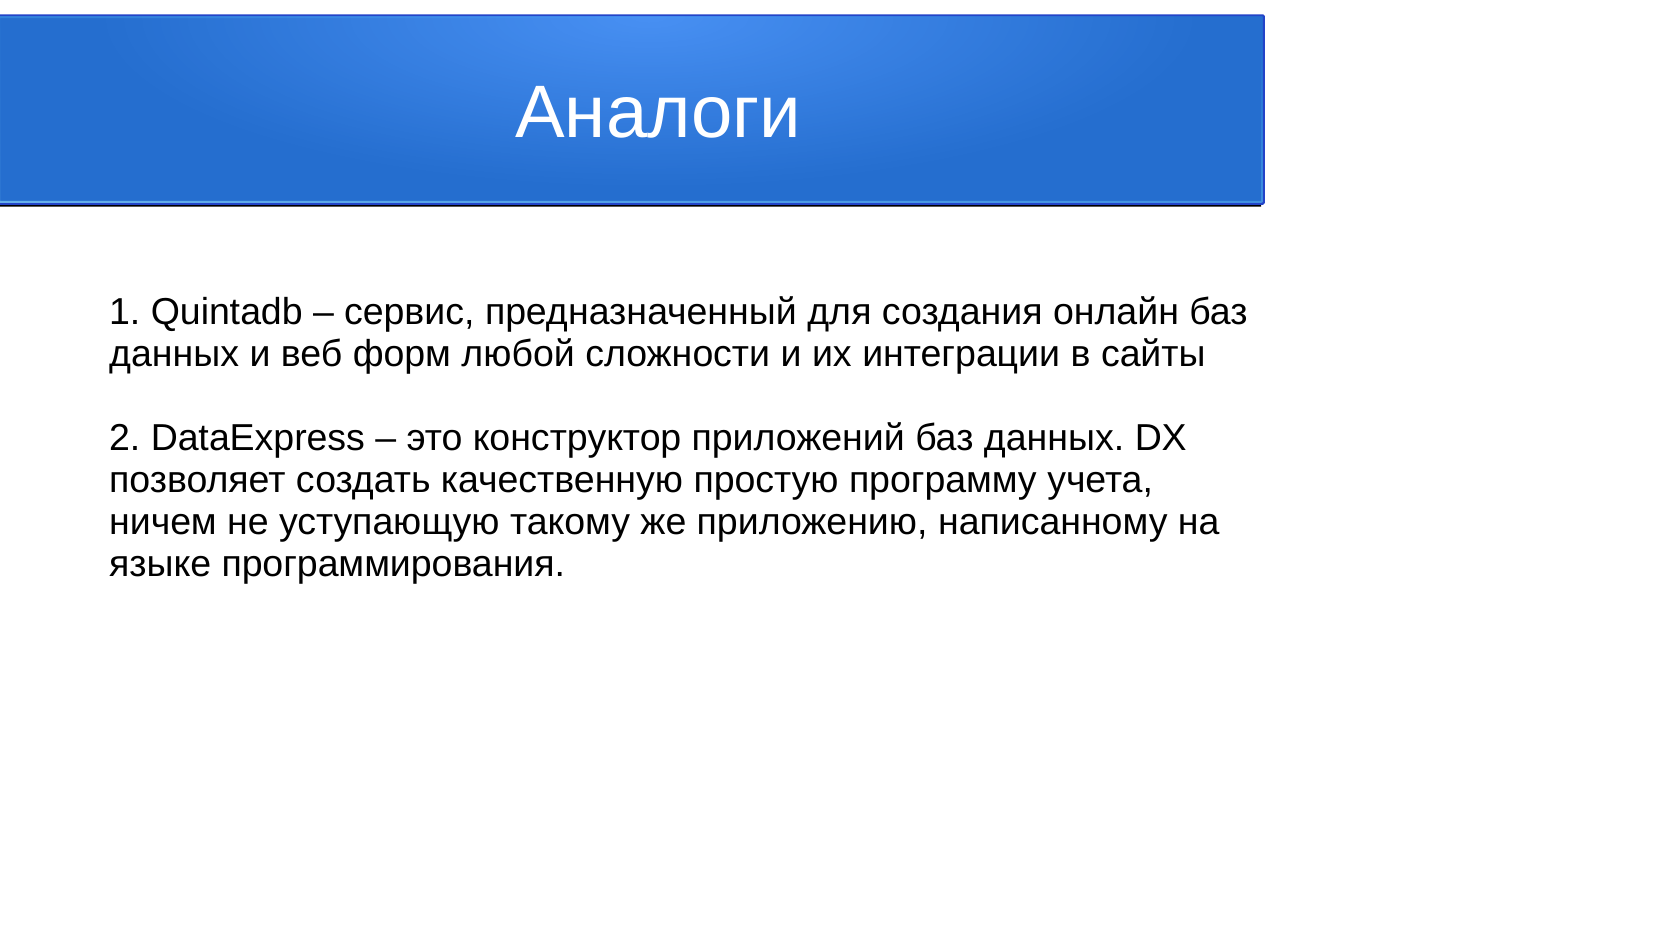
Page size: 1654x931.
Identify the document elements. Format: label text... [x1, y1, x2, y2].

text_box 1. Quintadb – сервис, предназначенный для создания онлайн баз данных и веб форм любой сложности и их интеграции в сайты 2. DataExpress – это конструктор приложений баз данных. DX позволяет создать качественную простую программу учета, ничем не уступающую такому же приложению, написанному на языке программирования. [94, 283, 1264, 677]
title Аналоги [82, 35, 1235, 189]
